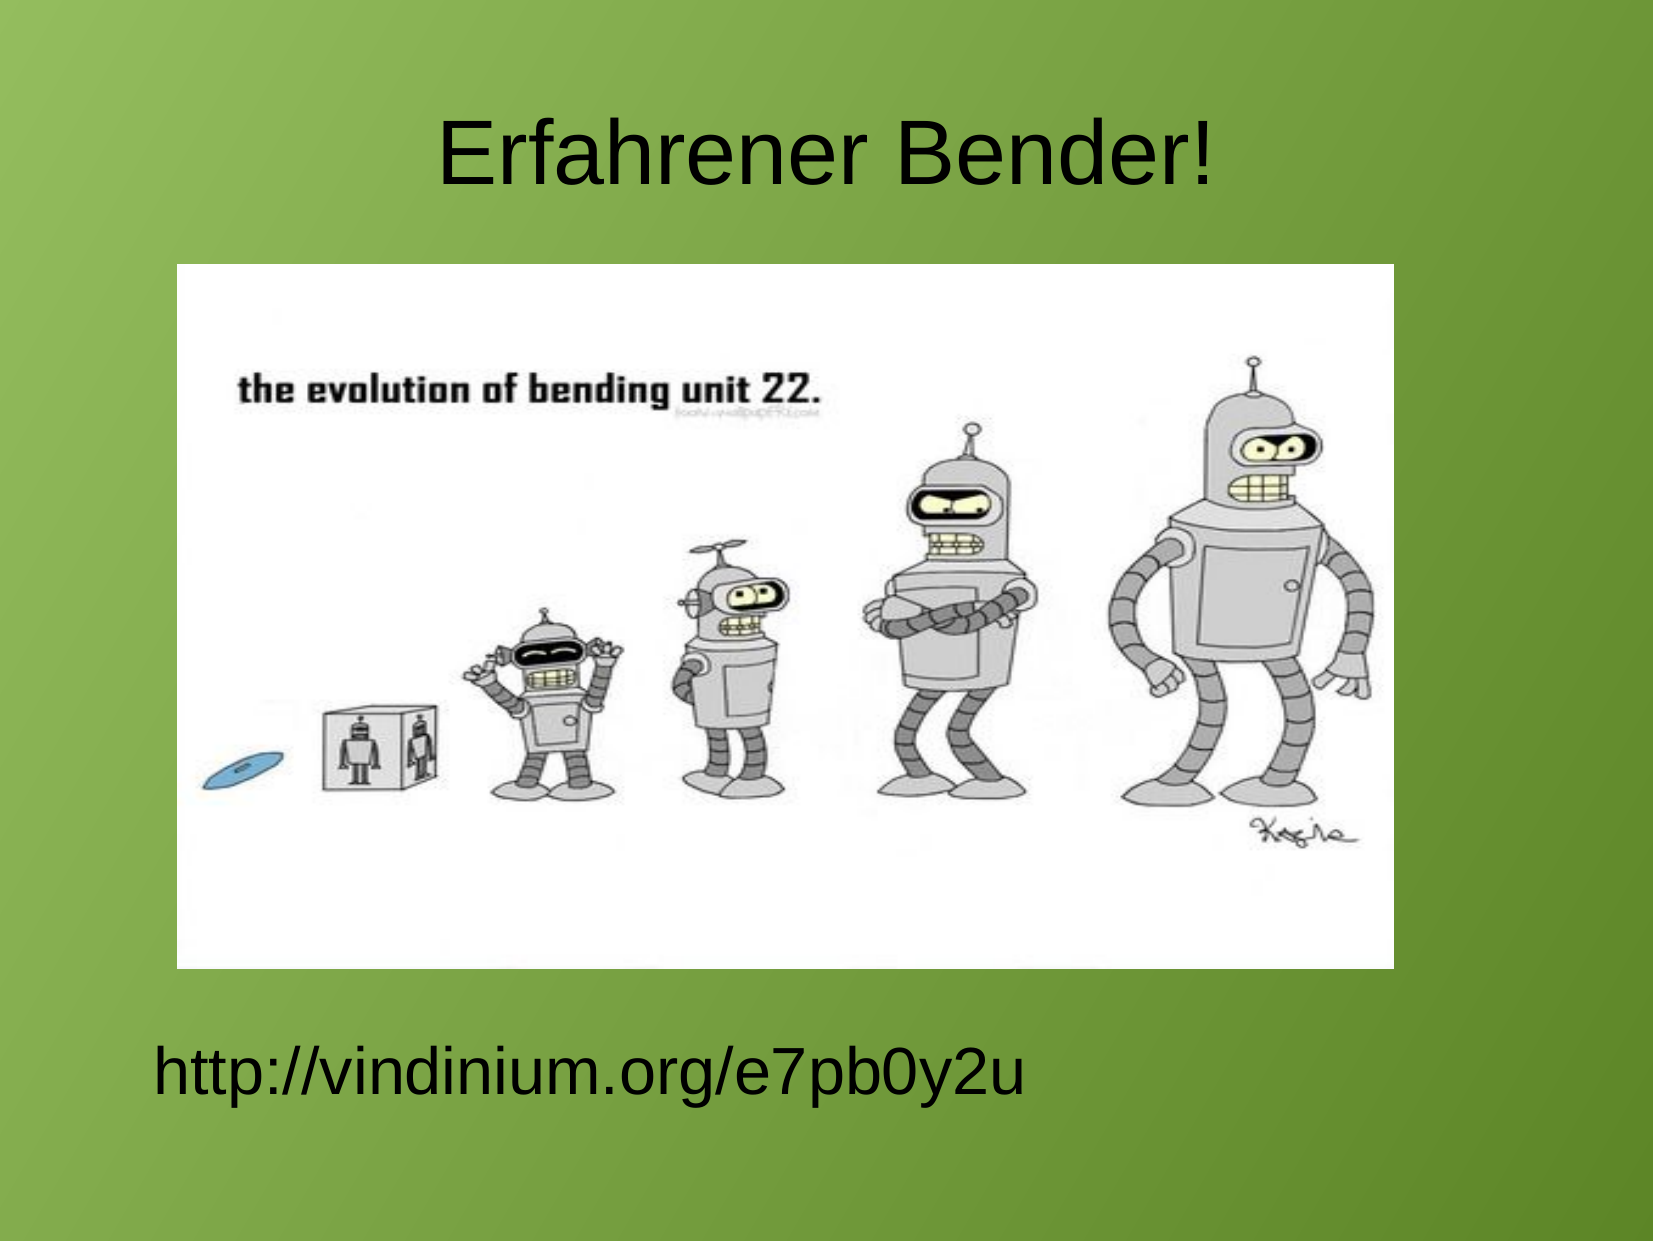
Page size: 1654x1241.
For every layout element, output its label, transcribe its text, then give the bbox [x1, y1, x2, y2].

title Erfahrener Bender! [82, 49, 1571, 257]
picture [177, 264, 1394, 969]
list http://vindinium.org/e7pb0y2u [82, 1034, 1571, 1194]
